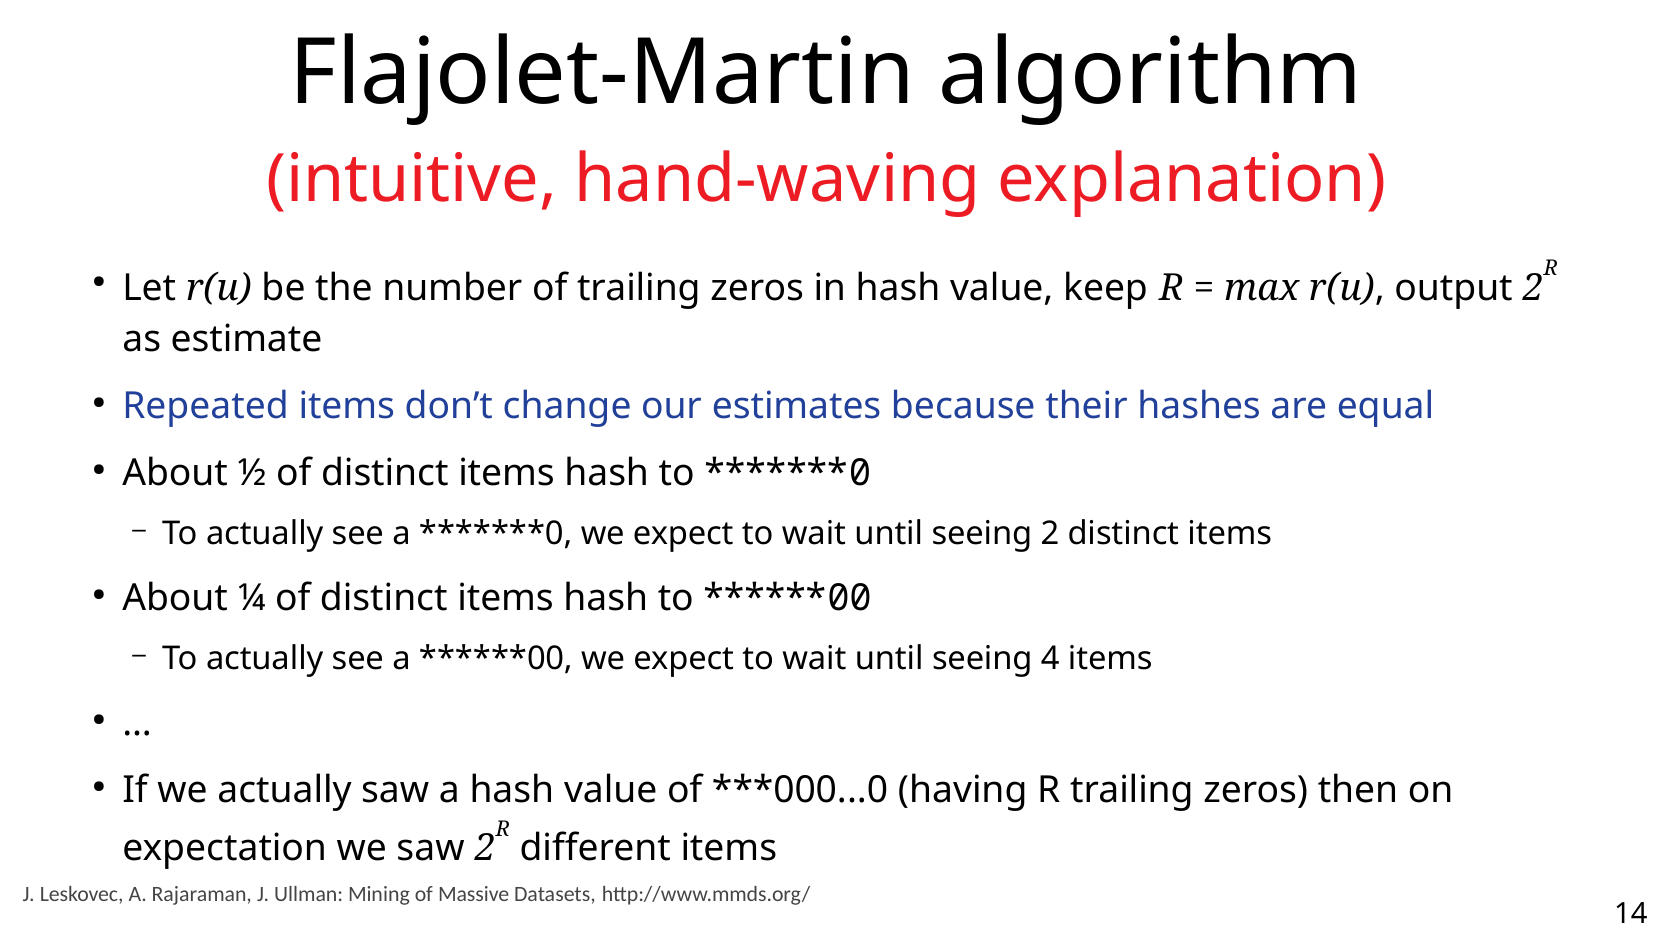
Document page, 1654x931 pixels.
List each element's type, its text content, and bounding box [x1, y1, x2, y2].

text_box J. Leskovec, A. Rajaraman, J. Ullman: Mining of Massive Datasets, http://www.mmds.org/ [7, 877, 1116, 914]
list Let r(u) be the number of trailing zeros in hash value, keep R = max r(u), output 2R as estimate Repeated items don’t change our estimates because their hashes are equal About ½ of distinct items hash to *******0 To actually see a *******0, we expect to wait until seeing 2 distinct items About ¼ of distinct items hash to ******00 To actually see a ******00, we expect to wait until seeing 4 items … If we actually saw a hash value of ***000...0 (having R trailing zeros) then on expectation we saw 2R different items [82, 253, 1571, 880]
title Flajolet-Martin algorithm (intuitive, hand-waving explanation) [82, 1, 1571, 226]
